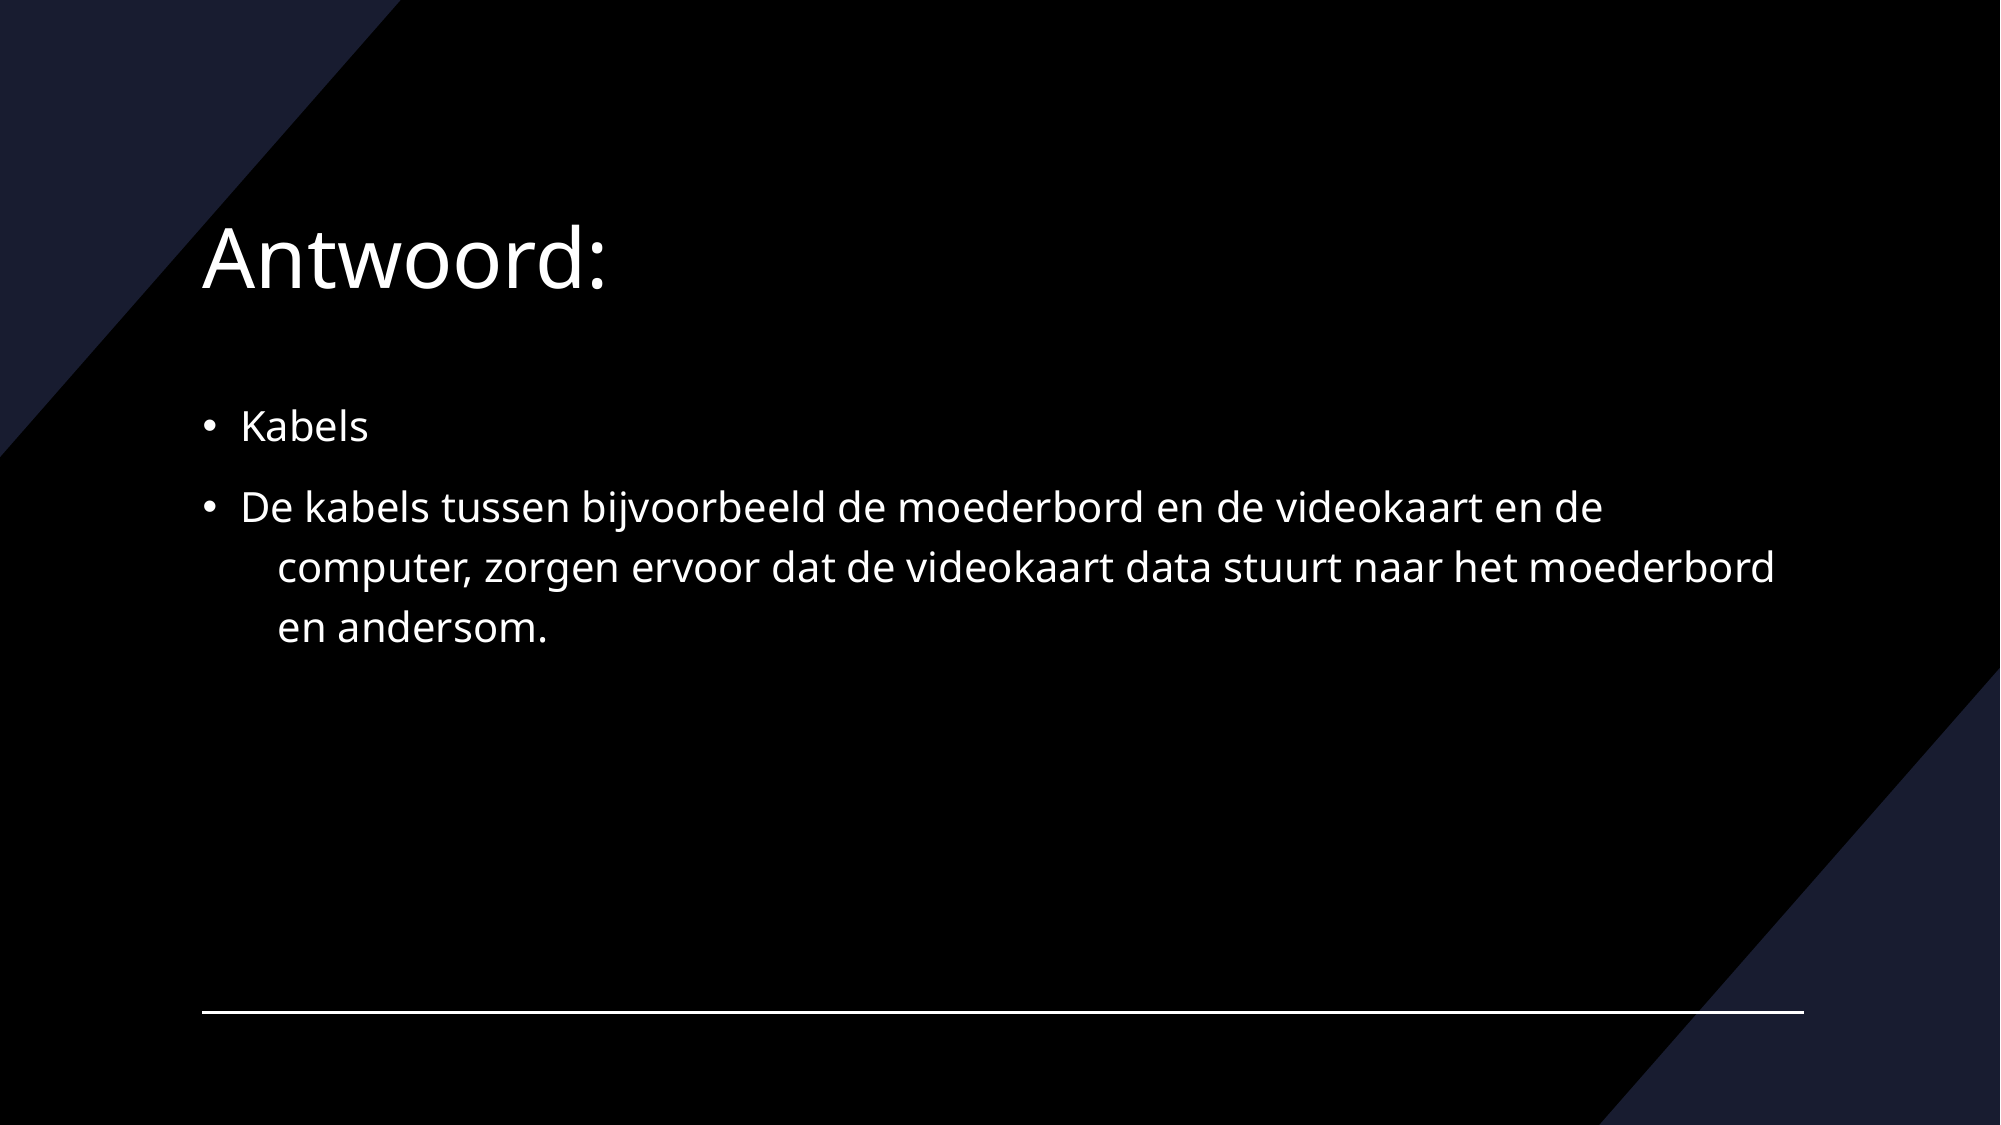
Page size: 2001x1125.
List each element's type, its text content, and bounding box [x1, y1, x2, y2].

list Kabels De kabels tussen bijvoorbeeld de moederbord en de videokaart en de computer, zorgen ervoor dat de videokaart data stuurt naar het moederbord en andersom. [187, 382, 1813, 968]
title Antwoord: [187, 143, 1813, 367]
